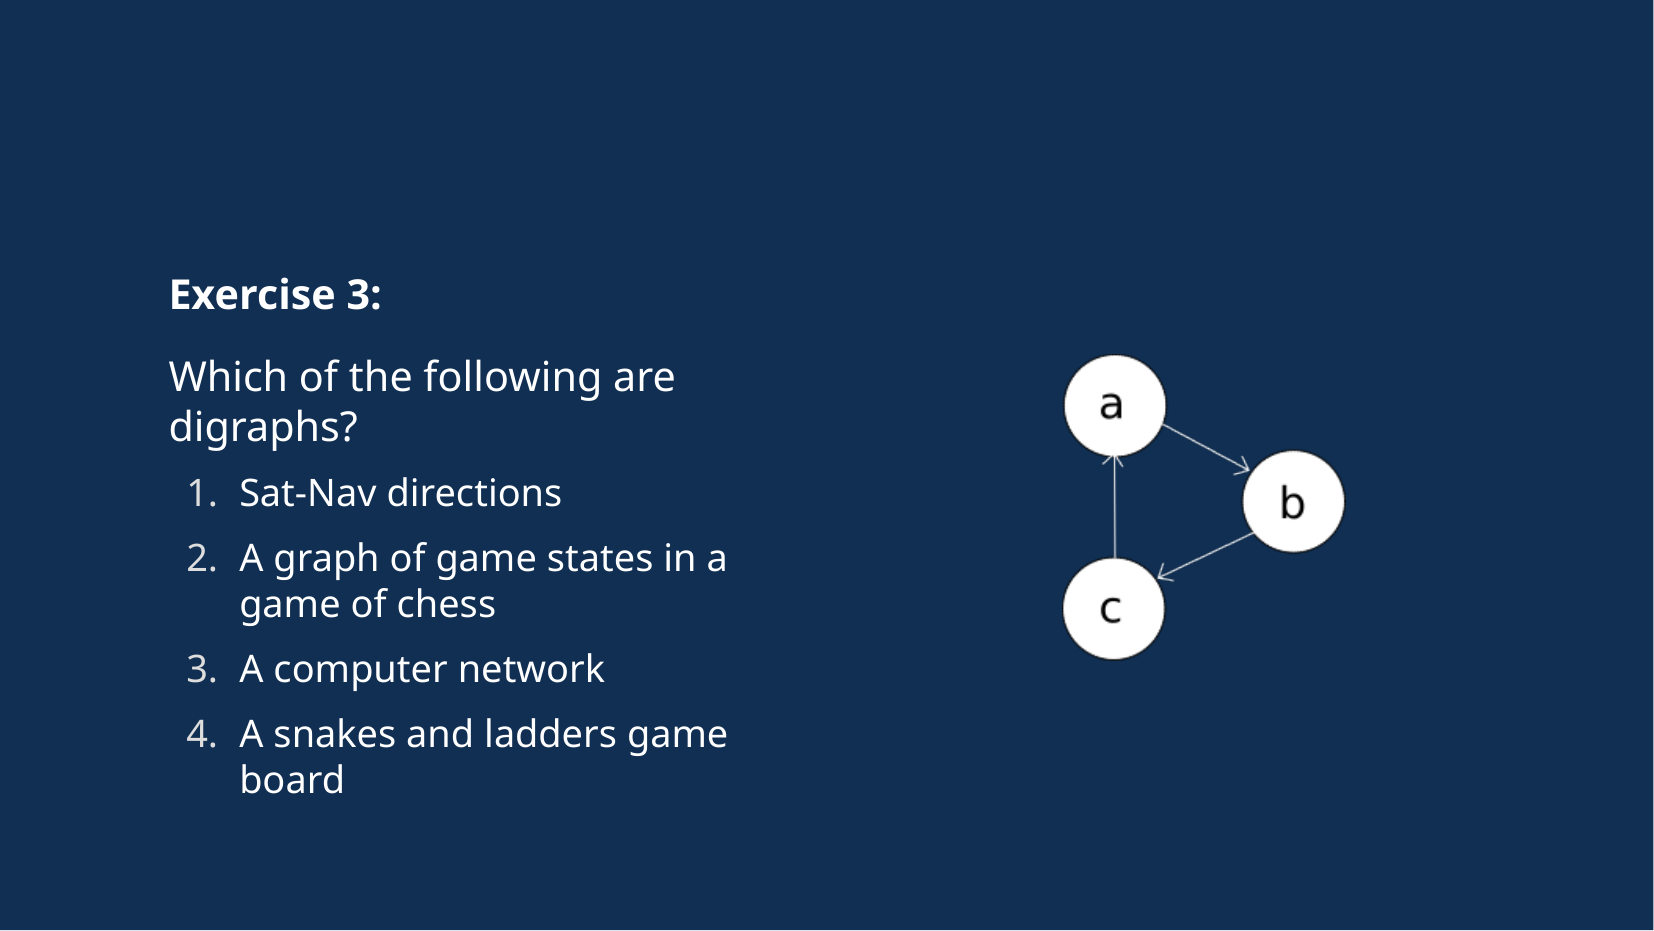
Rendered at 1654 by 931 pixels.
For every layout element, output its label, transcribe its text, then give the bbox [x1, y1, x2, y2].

list Exercise 3: Which of the following are digraphs? Sat-Nav directions A graph of game states in a game of chess A computer network A snakes and ladders game board [97, 268, 813, 806]
picture [1062, 354, 1346, 661]
